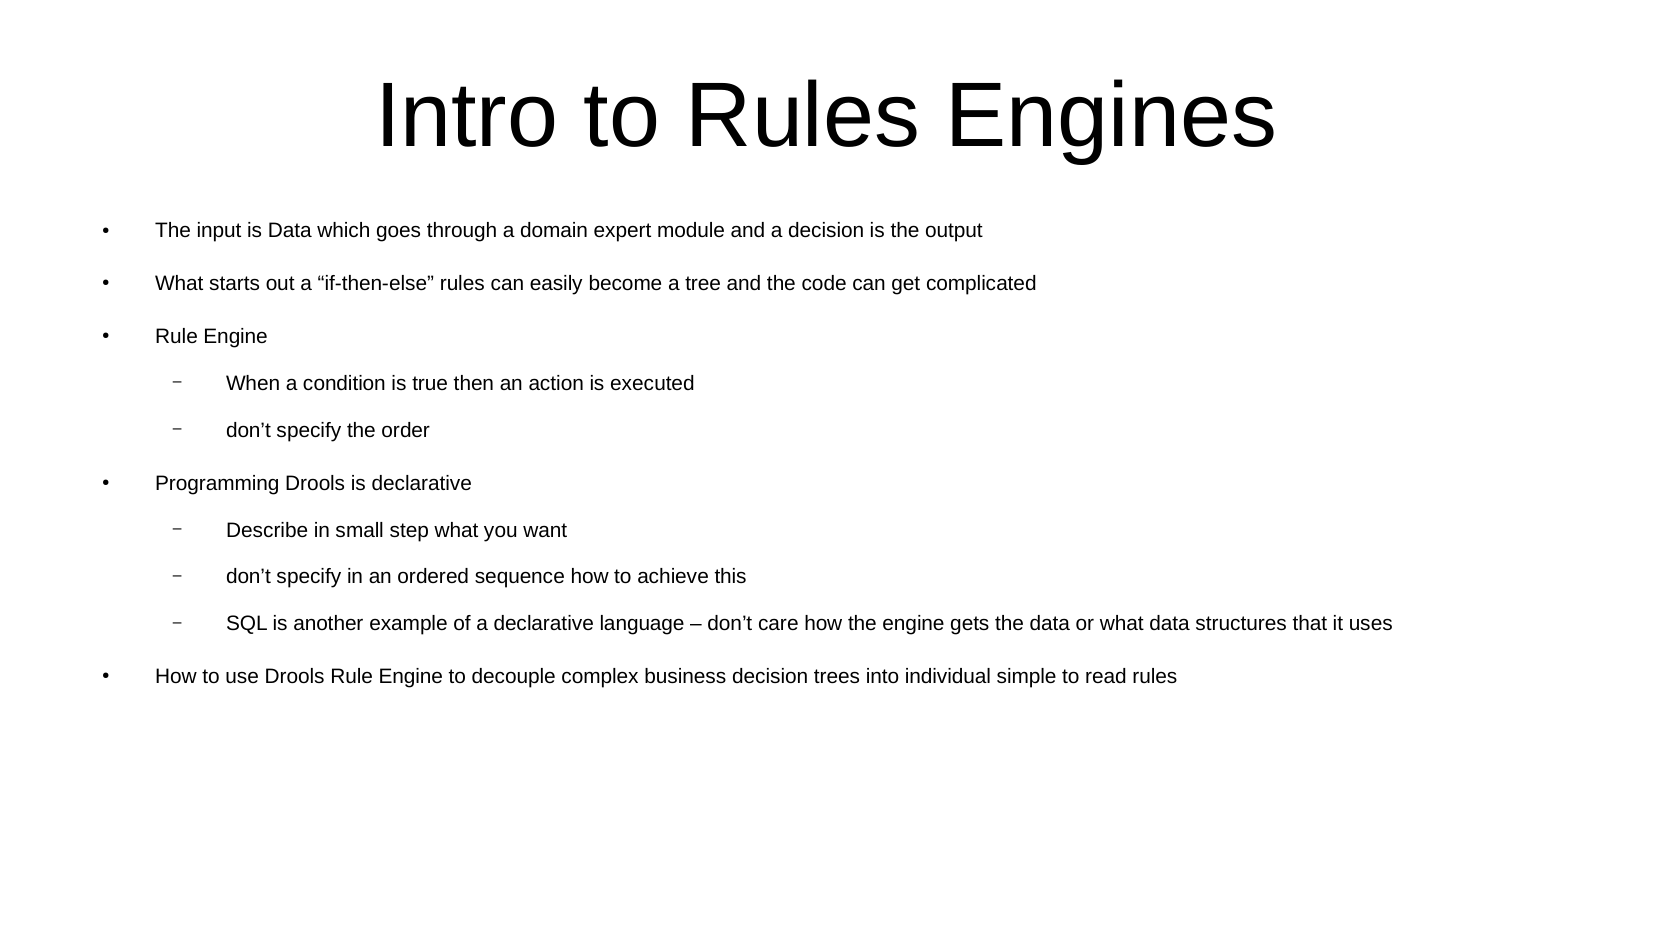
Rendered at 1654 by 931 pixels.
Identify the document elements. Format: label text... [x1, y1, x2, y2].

title Intro to Rules Engines [82, 37, 1571, 193]
list The input is Data which goes through a domain expert module and a decision is the output What starts out a “if-then-else” rules can easily become a tree and the code can get complicated Rule Engine When a condition is true then an action is executed don’t specify the order Programming Drools is declarative Describe in small step what you want don’t specify in an ordered sequence how to achieve this SQL is another example of a declarative language – don’t care how the engine gets the data or what data structures that it uses How to use Drools Rule Engine to decouple complex business decision trees into individual simple to read rules [84, 219, 1637, 917]
